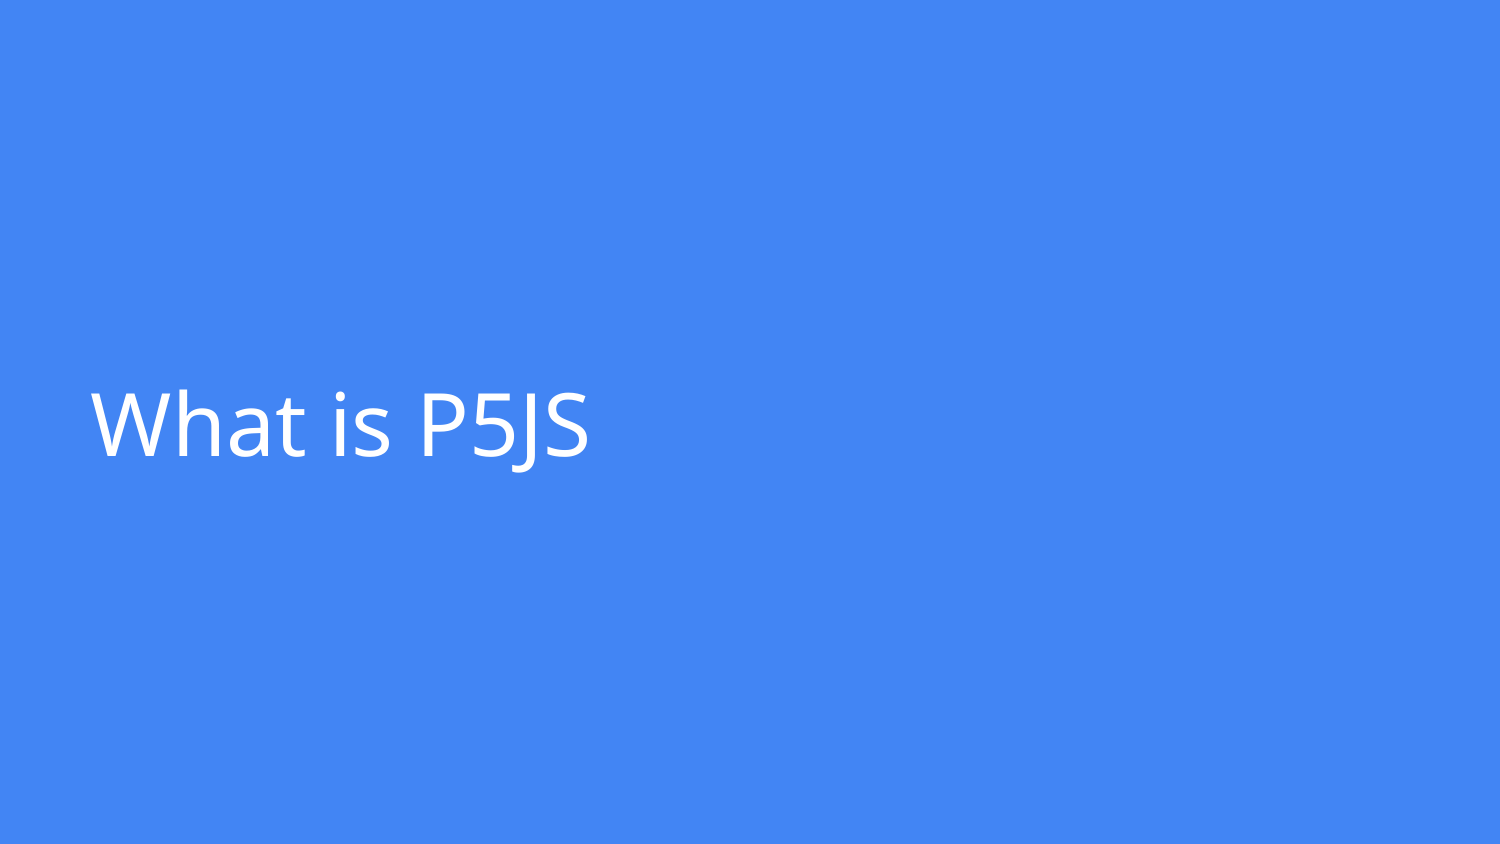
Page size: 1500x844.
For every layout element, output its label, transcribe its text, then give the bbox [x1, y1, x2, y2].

title What is P5JS [75, 338, 1425, 505]
